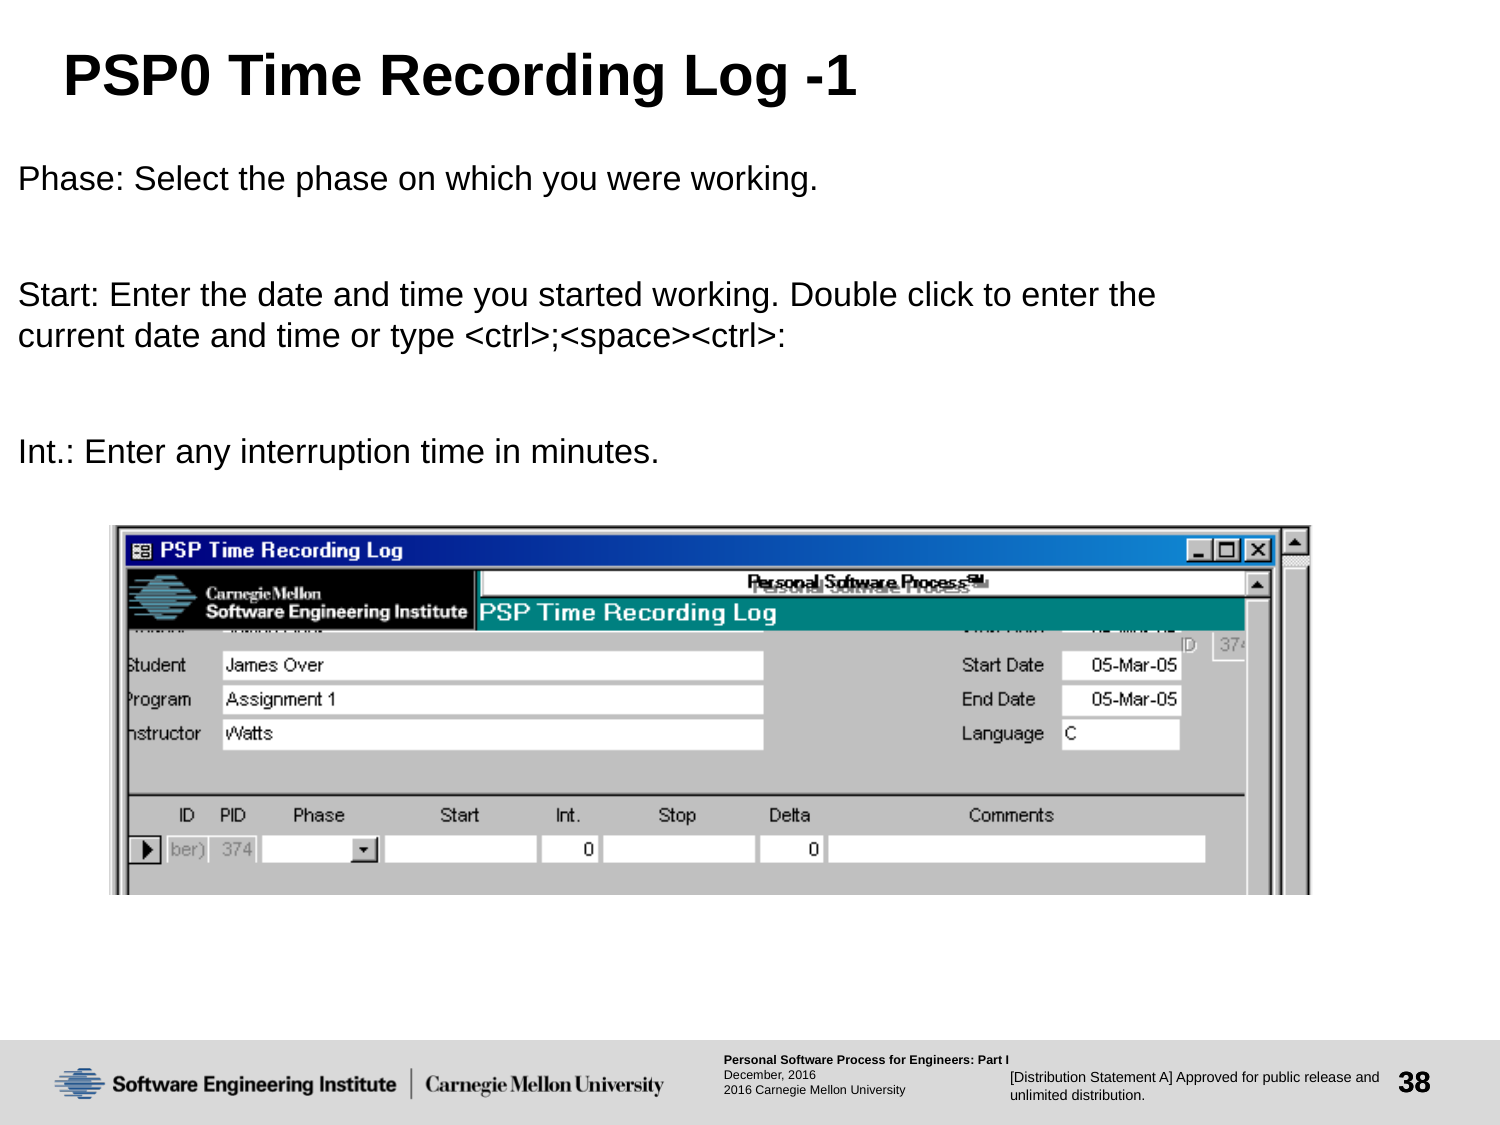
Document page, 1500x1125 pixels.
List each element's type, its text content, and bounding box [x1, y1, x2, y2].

picture [109, 525, 1313, 895]
list Phase: Select the phase on which you were working. Start: Enter the date and time you started working. Double click to enter the current date and time or type <ctrl>;<space><ctrl>: Int.: Enter any interruption time in minutes. [0, 147, 1217, 480]
picture [46, 1061, 673, 1104]
title PSP0 Time Recording Log -1 [44, 21, 1313, 132]
